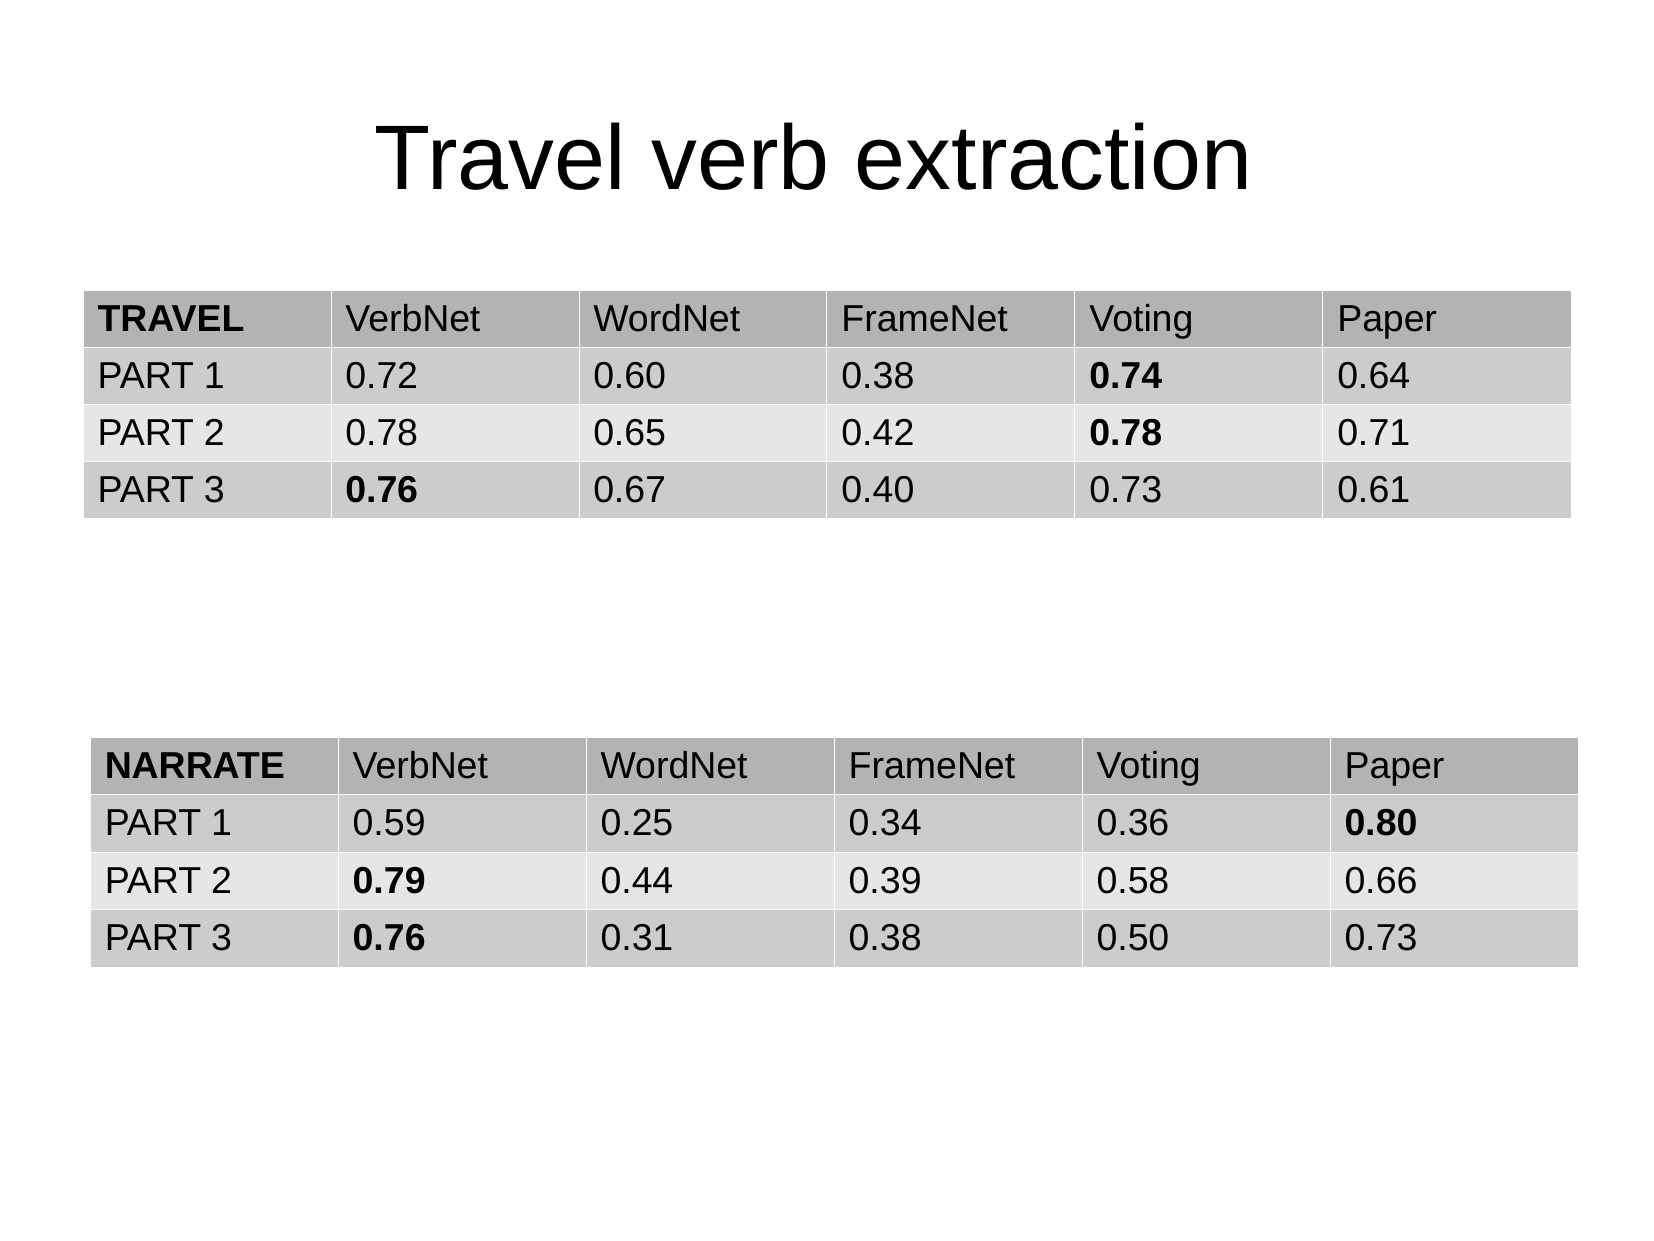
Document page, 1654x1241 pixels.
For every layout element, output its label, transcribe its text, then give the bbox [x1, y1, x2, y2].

table_header FrameNet [835, 738, 1082, 794]
text_box Travel verb extraction [82, 49, 1571, 257]
table_cell 0.39 [835, 853, 1082, 909]
table_cell 0.58 [1083, 853, 1330, 909]
table_cell PART 3 [84, 462, 331, 518]
table_cell PART 1 [84, 348, 331, 404]
table_cell 0.74 [1075, 348, 1322, 404]
table_header VerbNet [332, 291, 579, 347]
table_cell PART 3 [91, 910, 338, 967]
table_cell 0.44 [587, 853, 834, 909]
table_cell PART 2 [84, 405, 331, 461]
table_cell 0.31 [587, 910, 834, 967]
table_cell 0.80 [1331, 795, 1578, 852]
table_cell 0.61 [1323, 462, 1571, 518]
table_cell 0.78 [332, 405, 579, 461]
table_header VerbNet [339, 738, 586, 794]
table_cell 0.25 [587, 795, 834, 852]
table_cell 0.59 [339, 795, 586, 852]
table_cell PART 1 [91, 795, 338, 852]
table_header Voting [1083, 738, 1330, 794]
table_cell 0.65 [580, 405, 826, 461]
table_header Paper [1331, 738, 1578, 794]
table_cell 0.50 [1083, 910, 1330, 967]
table_cell 0.76 [332, 462, 579, 518]
table_cell 0.78 [1075, 405, 1322, 461]
table_cell 0.64 [1323, 348, 1571, 404]
table_header Paper [1323, 291, 1571, 347]
table_cell 0.73 [1331, 910, 1578, 967]
table_cell 0.34 [835, 795, 1082, 852]
table_cell PART 2 [91, 853, 338, 909]
table_cell 0.38 [827, 348, 1074, 404]
table_cell 0.60 [580, 348, 826, 404]
table_cell 0.40 [827, 462, 1074, 518]
table_header Voting [1075, 291, 1322, 347]
table_header FrameNet [827, 291, 1074, 347]
table_header TRAVEL [84, 291, 331, 347]
table_cell 0.79 [339, 853, 586, 909]
table_cell 0.38 [835, 910, 1082, 967]
table_header WordNet [580, 291, 826, 347]
table_cell 0.66 [1331, 853, 1578, 909]
table_cell 0.67 [580, 462, 826, 518]
table_cell 0.36 [1083, 795, 1330, 852]
table_cell 0.76 [339, 910, 586, 967]
table_cell 0.42 [827, 405, 1074, 461]
table_cell 0.71 [1323, 405, 1571, 461]
table_header WordNet [587, 738, 834, 794]
table_cell 0.73 [1075, 462, 1322, 518]
table_header NARRATE [91, 738, 338, 794]
table_cell 0.72 [332, 348, 579, 404]
